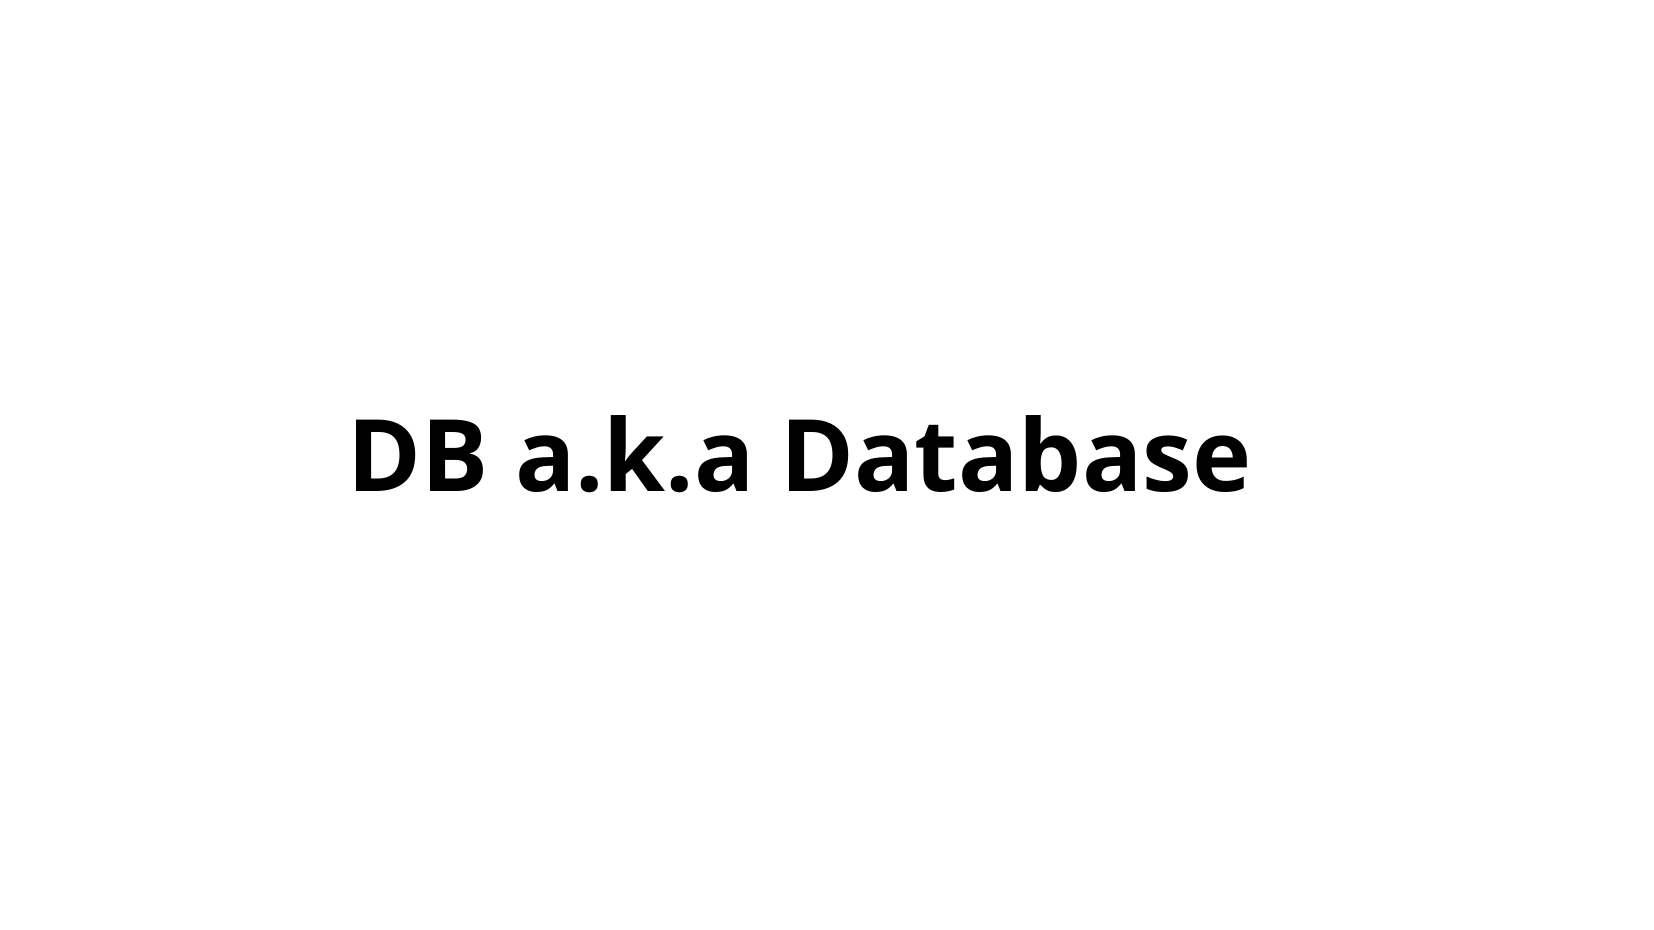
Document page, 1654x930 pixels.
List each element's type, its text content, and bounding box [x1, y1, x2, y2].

title DB a.k.a Database [0, 224, 1601, 681]
